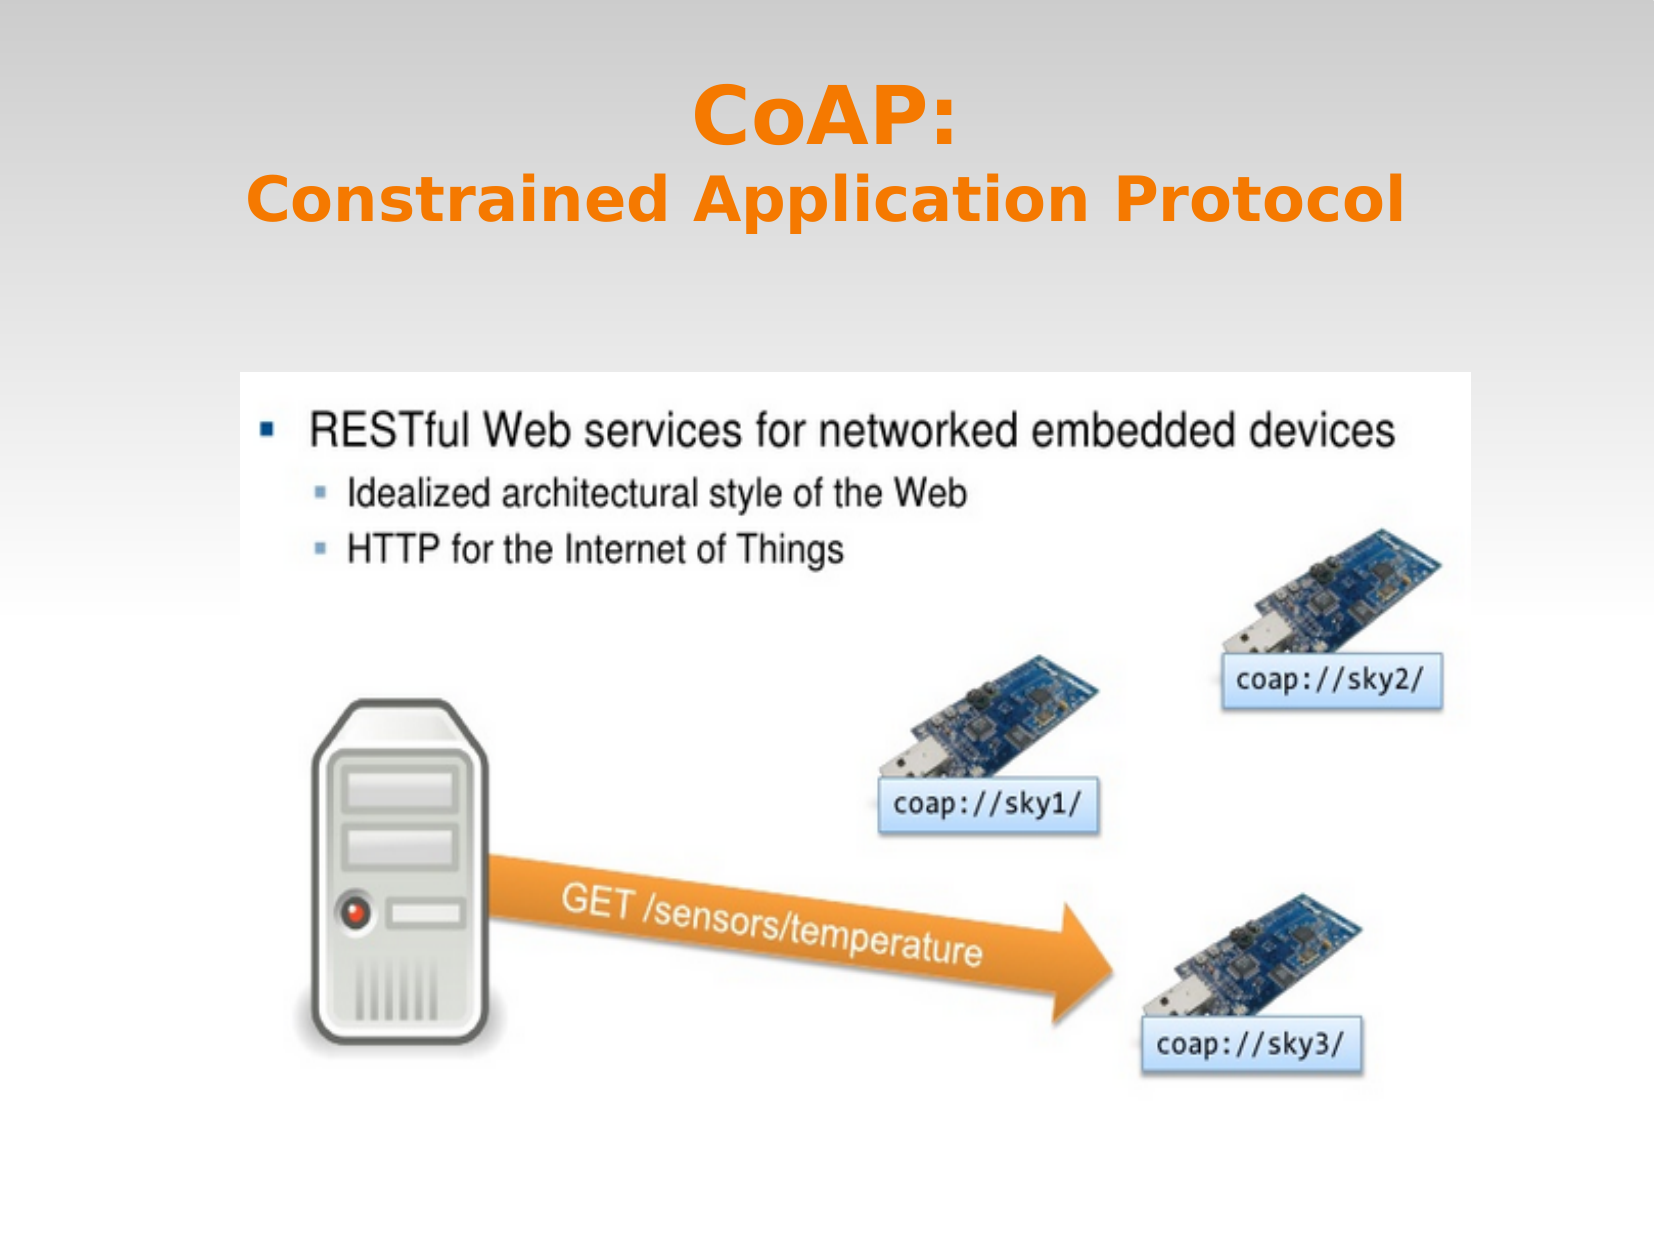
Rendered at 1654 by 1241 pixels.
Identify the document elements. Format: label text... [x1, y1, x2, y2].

title CoAP: Constrained Application Protocol [82, 49, 1571, 257]
picture [240, 372, 1471, 1111]
